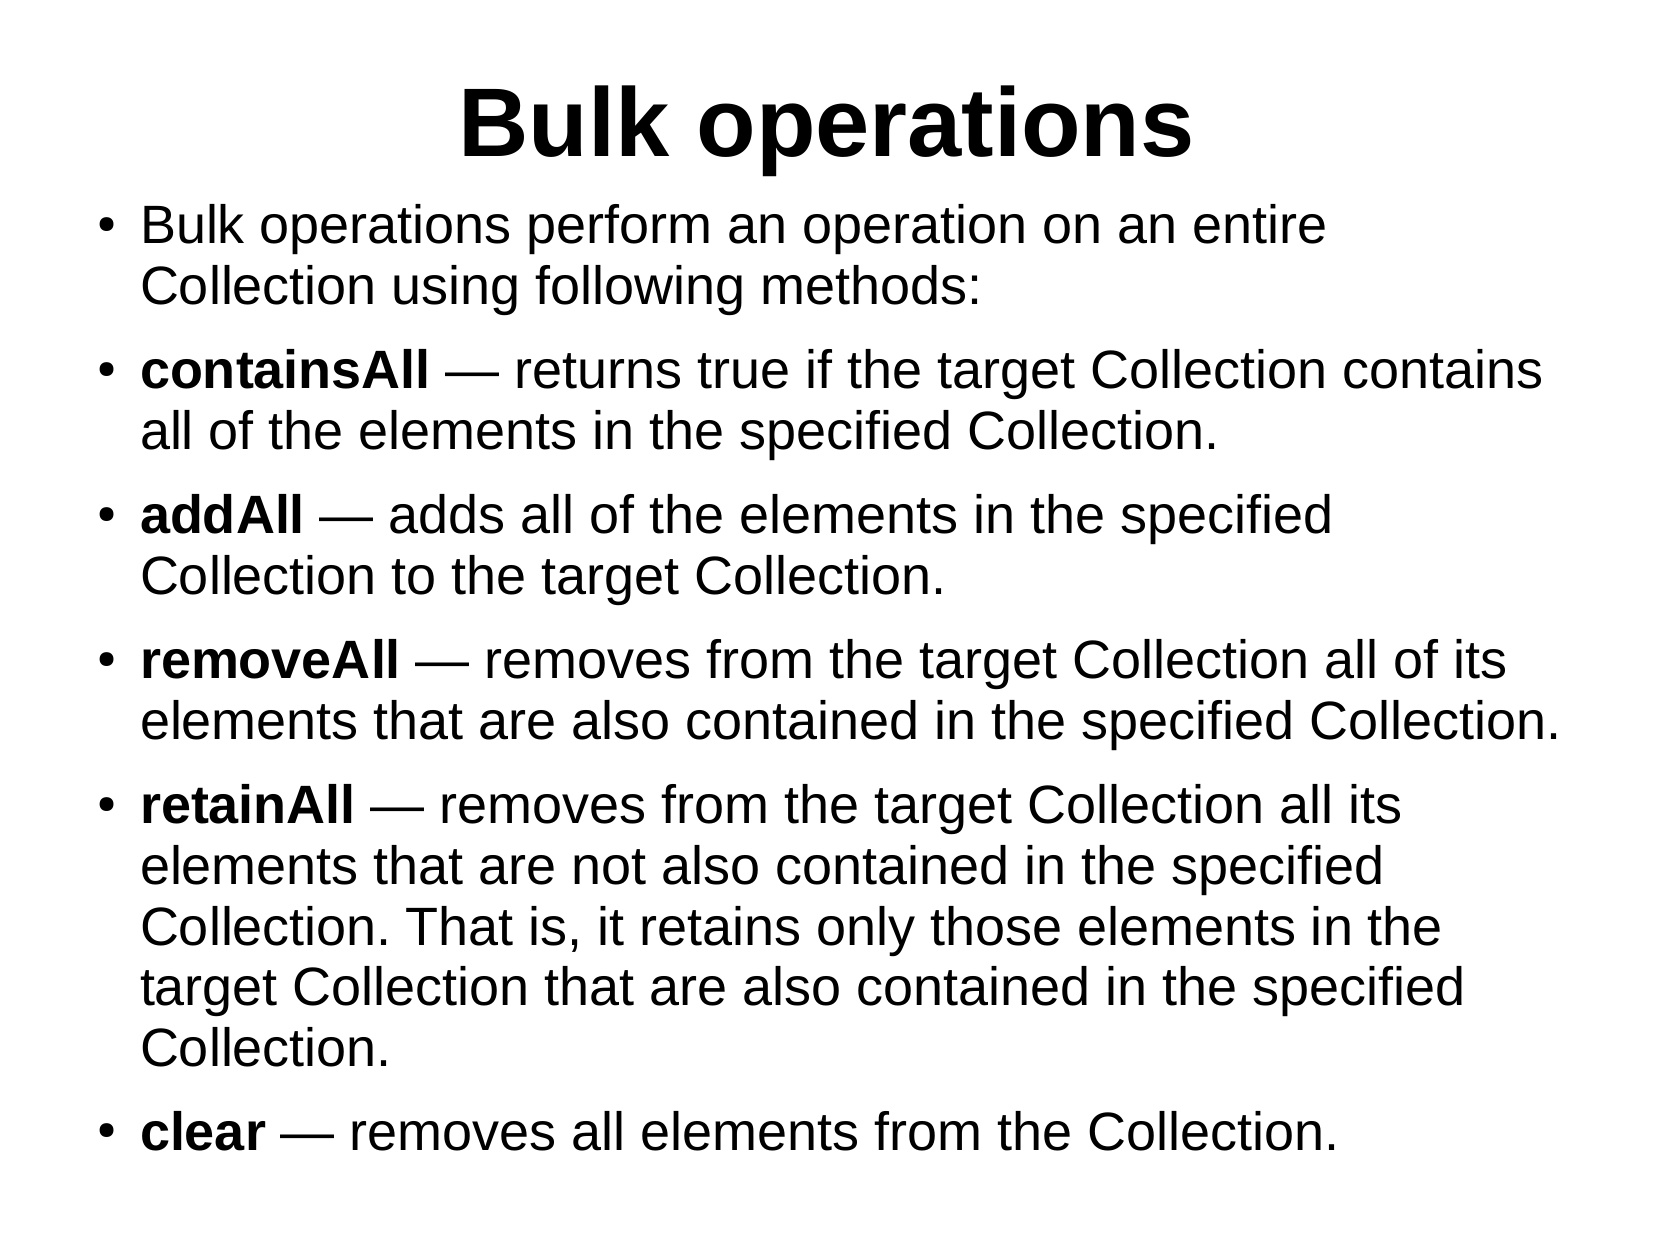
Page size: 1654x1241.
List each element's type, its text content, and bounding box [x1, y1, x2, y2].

title Bulk operations [82, 49, 1571, 195]
list Bulk operations perform an operation on an entire Collection using following methods: containsAll — returns true if the target Collection contains all of the elements in the specified Collection. addAll — adds all of the elements in the specified Collection to the target Collection. removeAll — removes from the target Collection all of its elements that are also contained in the specified Collection. retainAll — removes from the target Collection all its elements that are not also contained in the specified Collection. That is, it retains only those elements in the target Collection that are also contained in the specified Collection. clear — removes all elements from the Collection. [82, 195, 1571, 1182]
